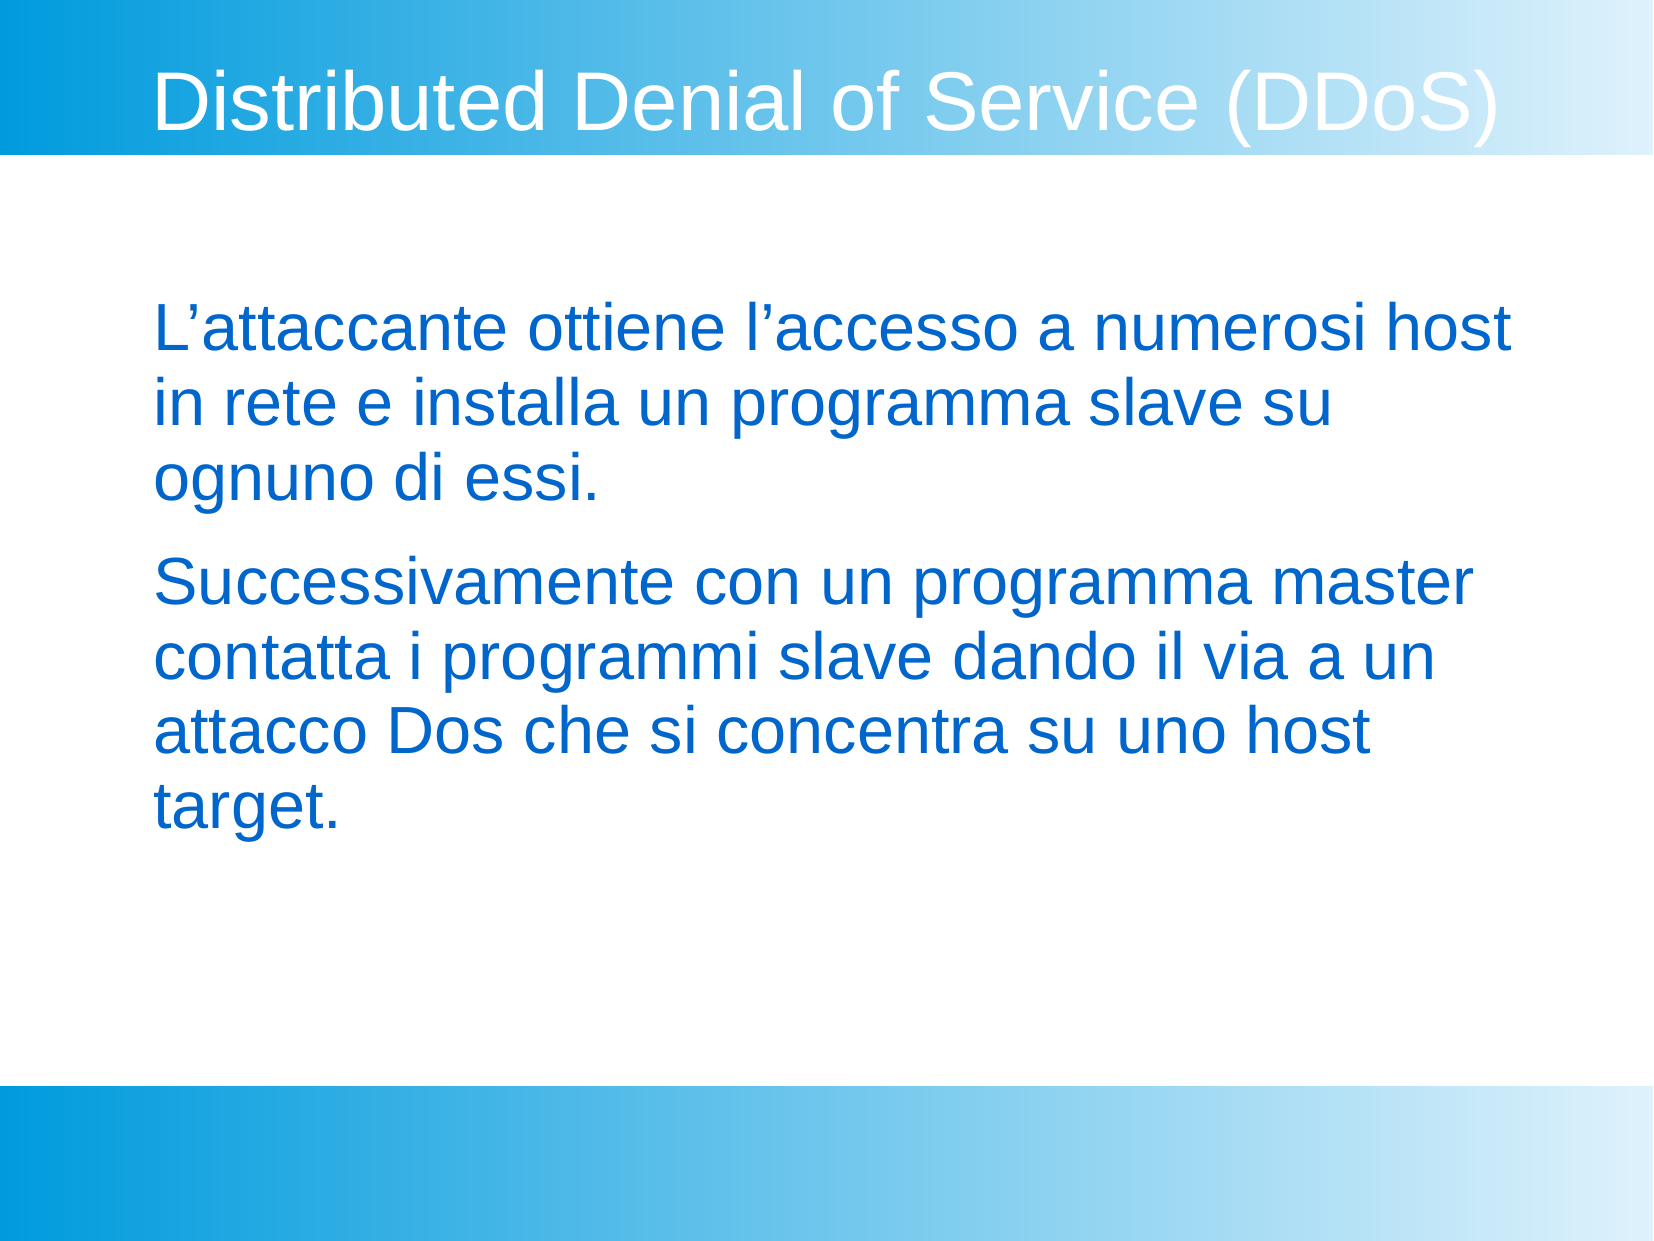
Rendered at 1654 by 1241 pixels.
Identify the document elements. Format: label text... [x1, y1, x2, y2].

title Distributed Denial of Service (DDoS) [82, 49, 1571, 155]
list L’attaccante ottiene l’accesso a numerosi host in rete e installa un programma slave su ognuno di essi. Successivamente con un programma master contatta i programmi slave dando il via a un attacco Dos che si concentra su uno host target. [82, 290, 1571, 1010]
